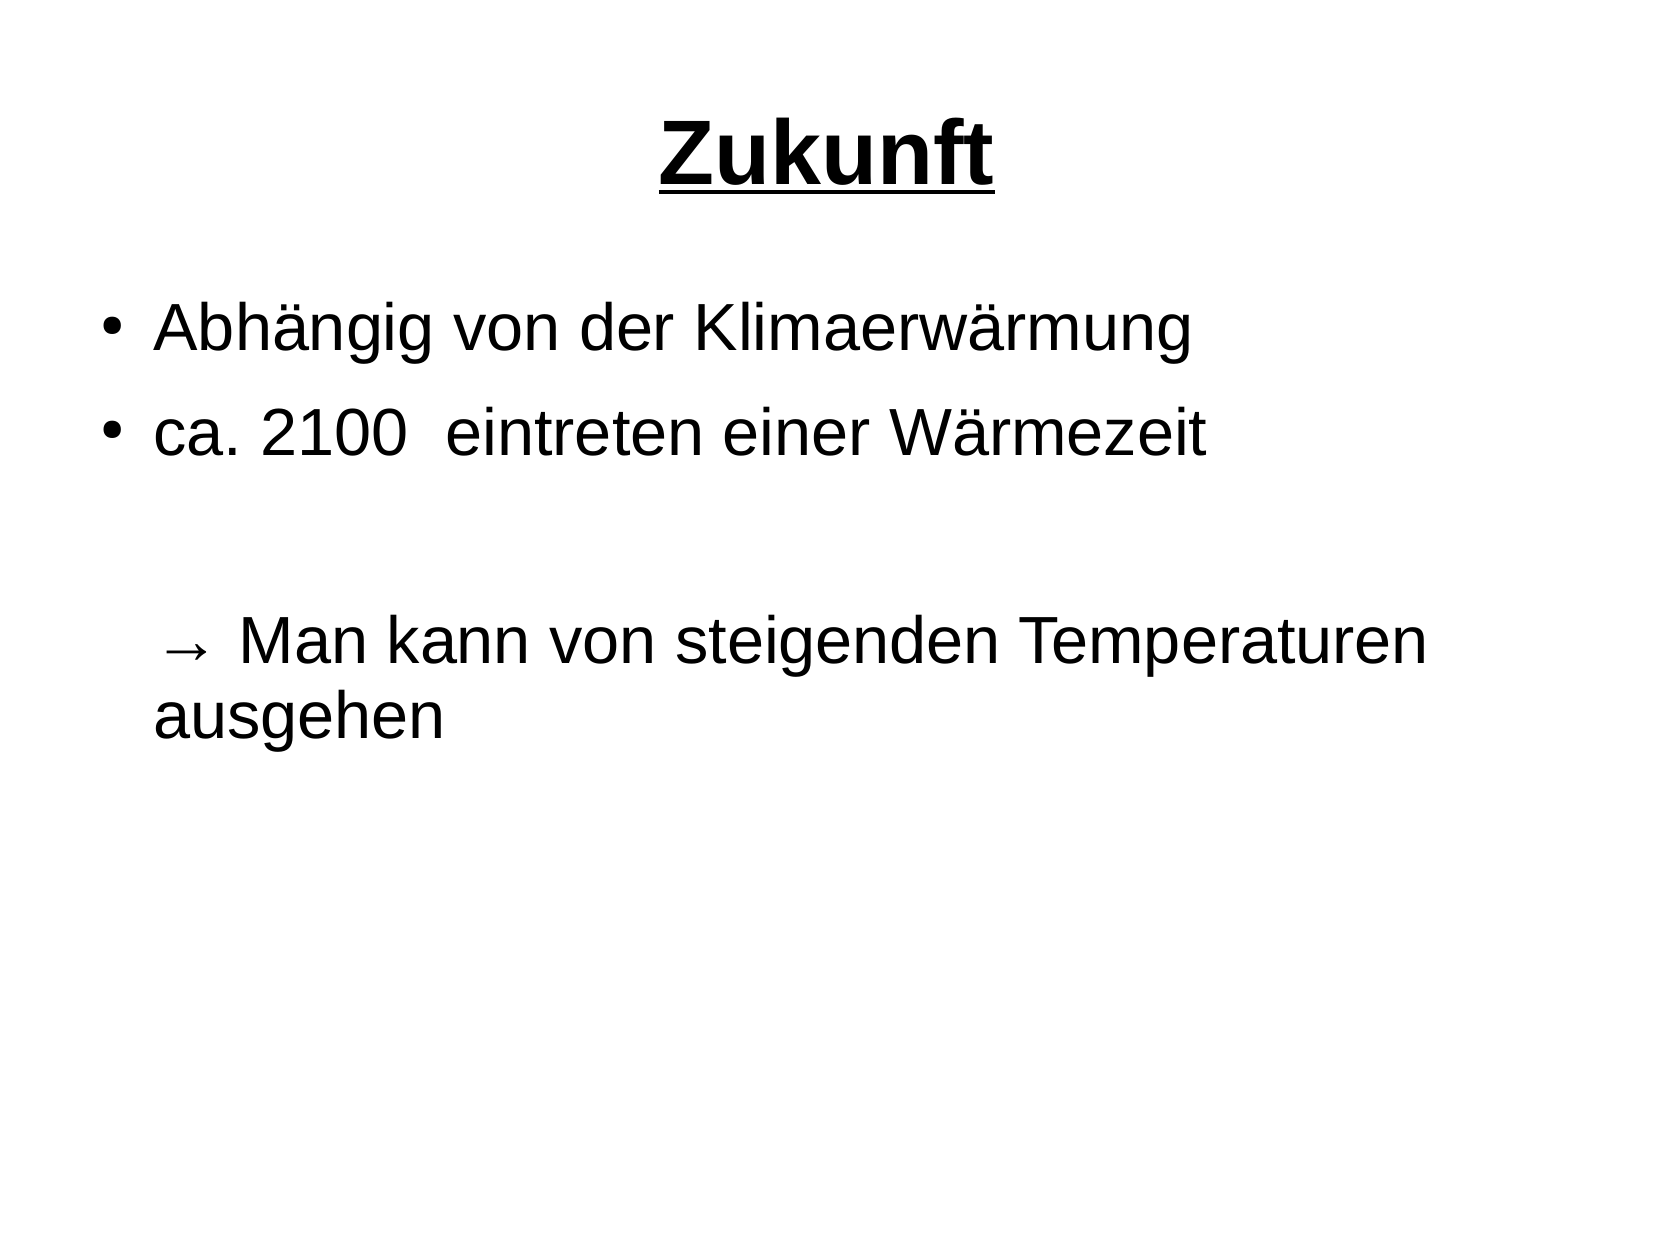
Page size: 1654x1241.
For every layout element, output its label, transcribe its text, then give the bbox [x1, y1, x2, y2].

list Abhängig von der Klimaerwärmung ca. 2100 eintreten einer Wärmezeit → Man kann von steigenden Temperaturen ausgehen [82, 290, 1571, 1109]
title Zukunft [82, 49, 1571, 257]
